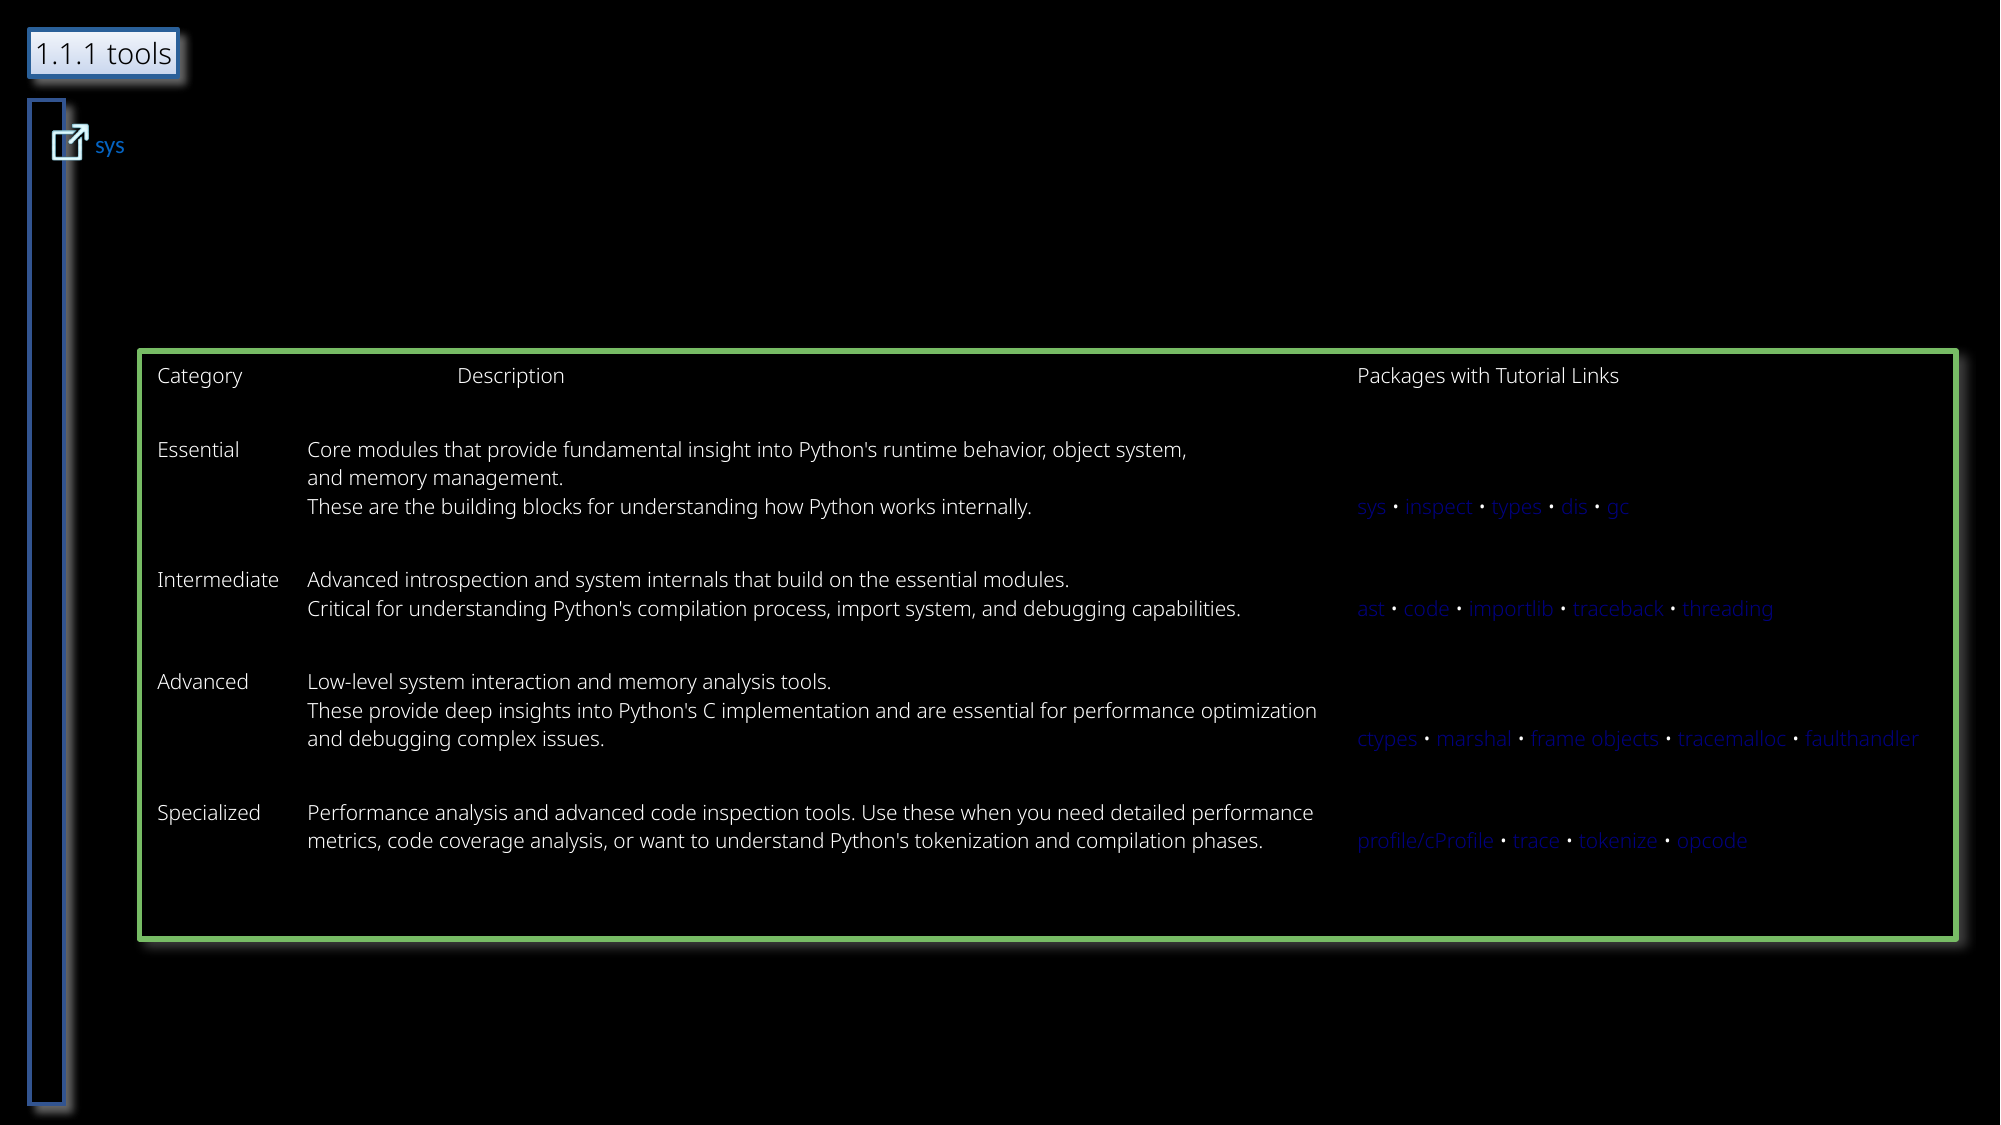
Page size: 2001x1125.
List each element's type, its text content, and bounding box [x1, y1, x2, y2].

title 1.1.1 tools [29, 29, 178, 77]
picture [47, 119, 93, 165]
text_box sys [80, 121, 140, 167]
text_box Category Description Packages with Tutorial Links Essential Core modules that provide fundamental insight into Python's runtime behavior, object system, and memory management. These are the building blocks for understanding how Python works internally. sys • inspect • types • dis • gc Intermediate Advanced introspection and system internals that build on the essential modules. Critical for understanding Python's compilation process, import system, and debugging capabilities. ast • code • importlib • traceback • threading Advanced Low-level system interaction and memory analysis tools. These provide deep insights into Python's C implementation and are essential for performance optimization and debugging complex issues. ctypes • marshal • frame objects • tracemalloc • faulthandler Specialized Performance analysis and advanced code inspection tools. Use these when you need detailed performance metrics, code coverage analysis, or want to understand Python's tokenization and compilation phases. profile/cProfile • trace • tokenize • opcode [139, 351, 1956, 914]
text_box [29, 100, 64, 1105]
